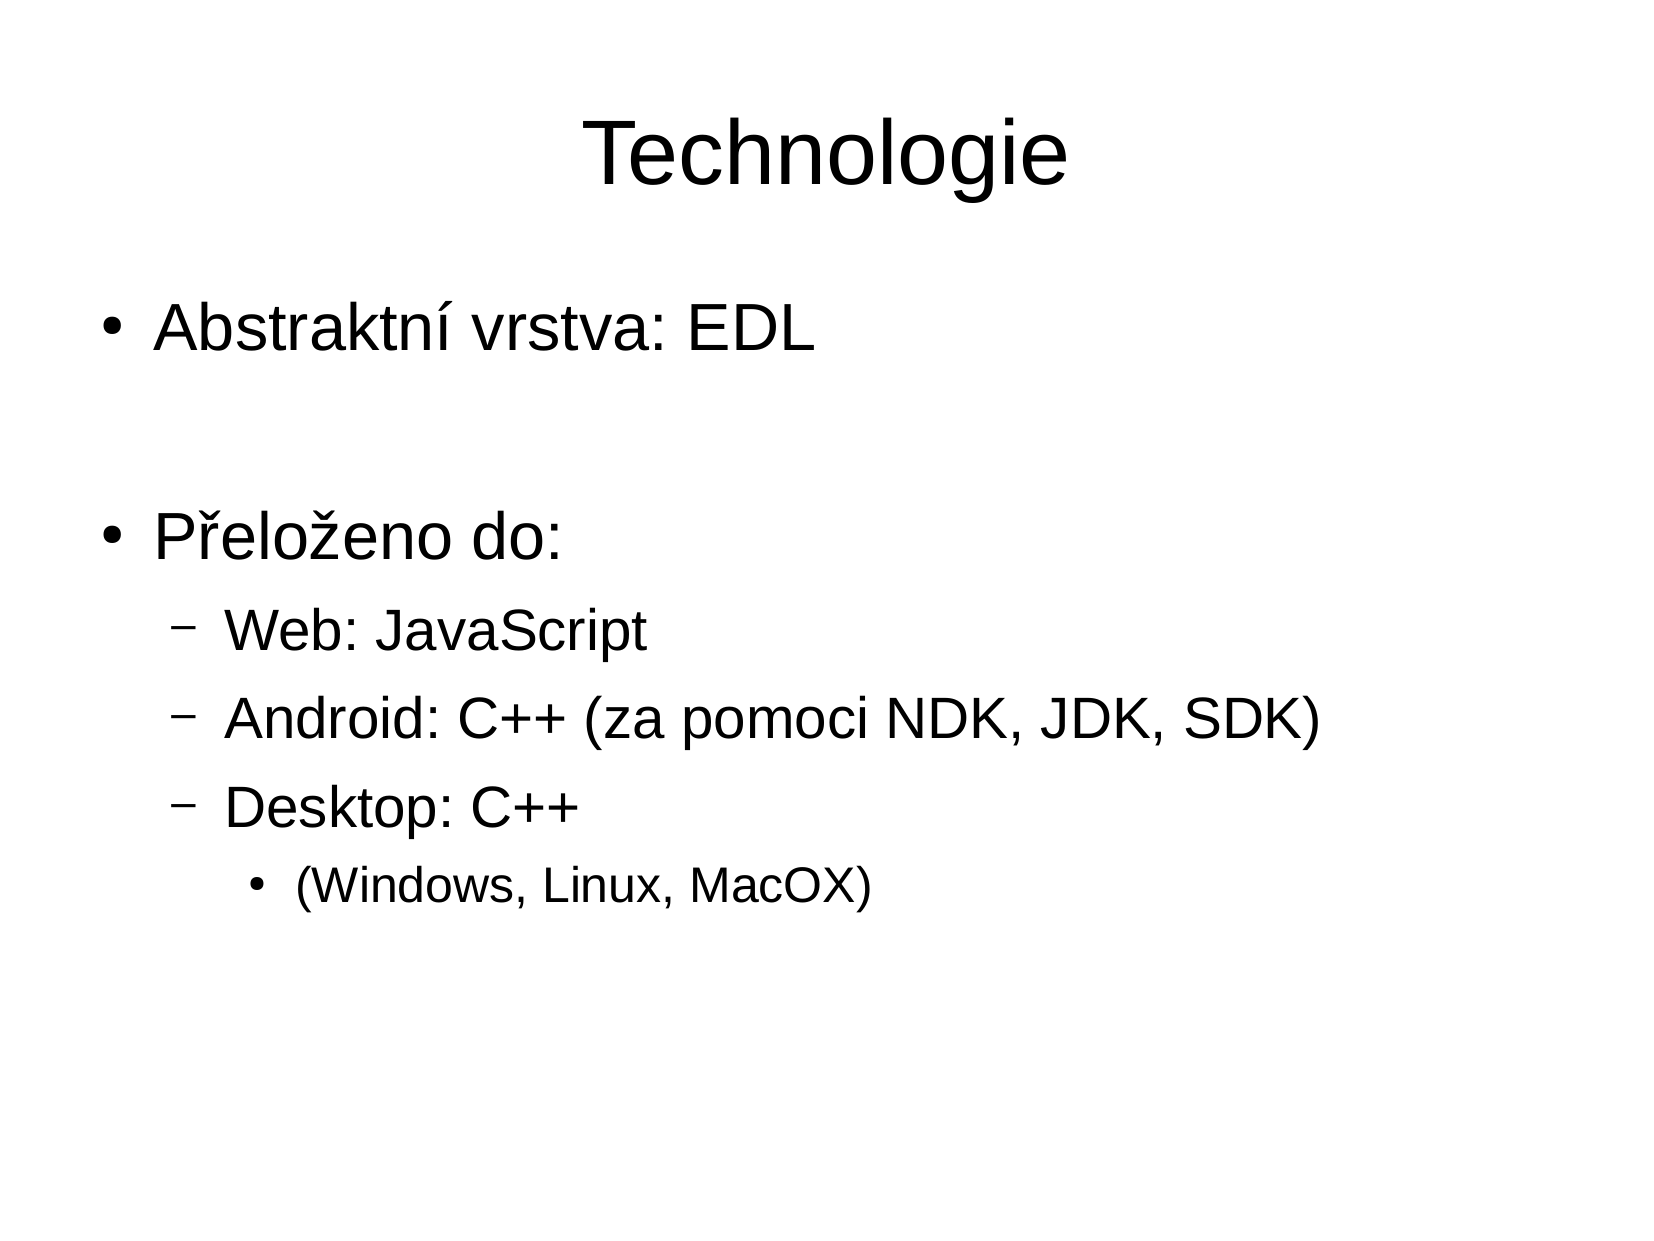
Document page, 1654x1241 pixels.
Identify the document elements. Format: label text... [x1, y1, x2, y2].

list Abstraktní vrstva: EDL Přeloženo do: Web: JavaScript Android: C++ (za pomoci NDK, JDK, SDK) Desktop: C++ (Windows, Linux, MacOX) [82, 290, 1571, 1010]
title Technologie [82, 49, 1571, 257]
